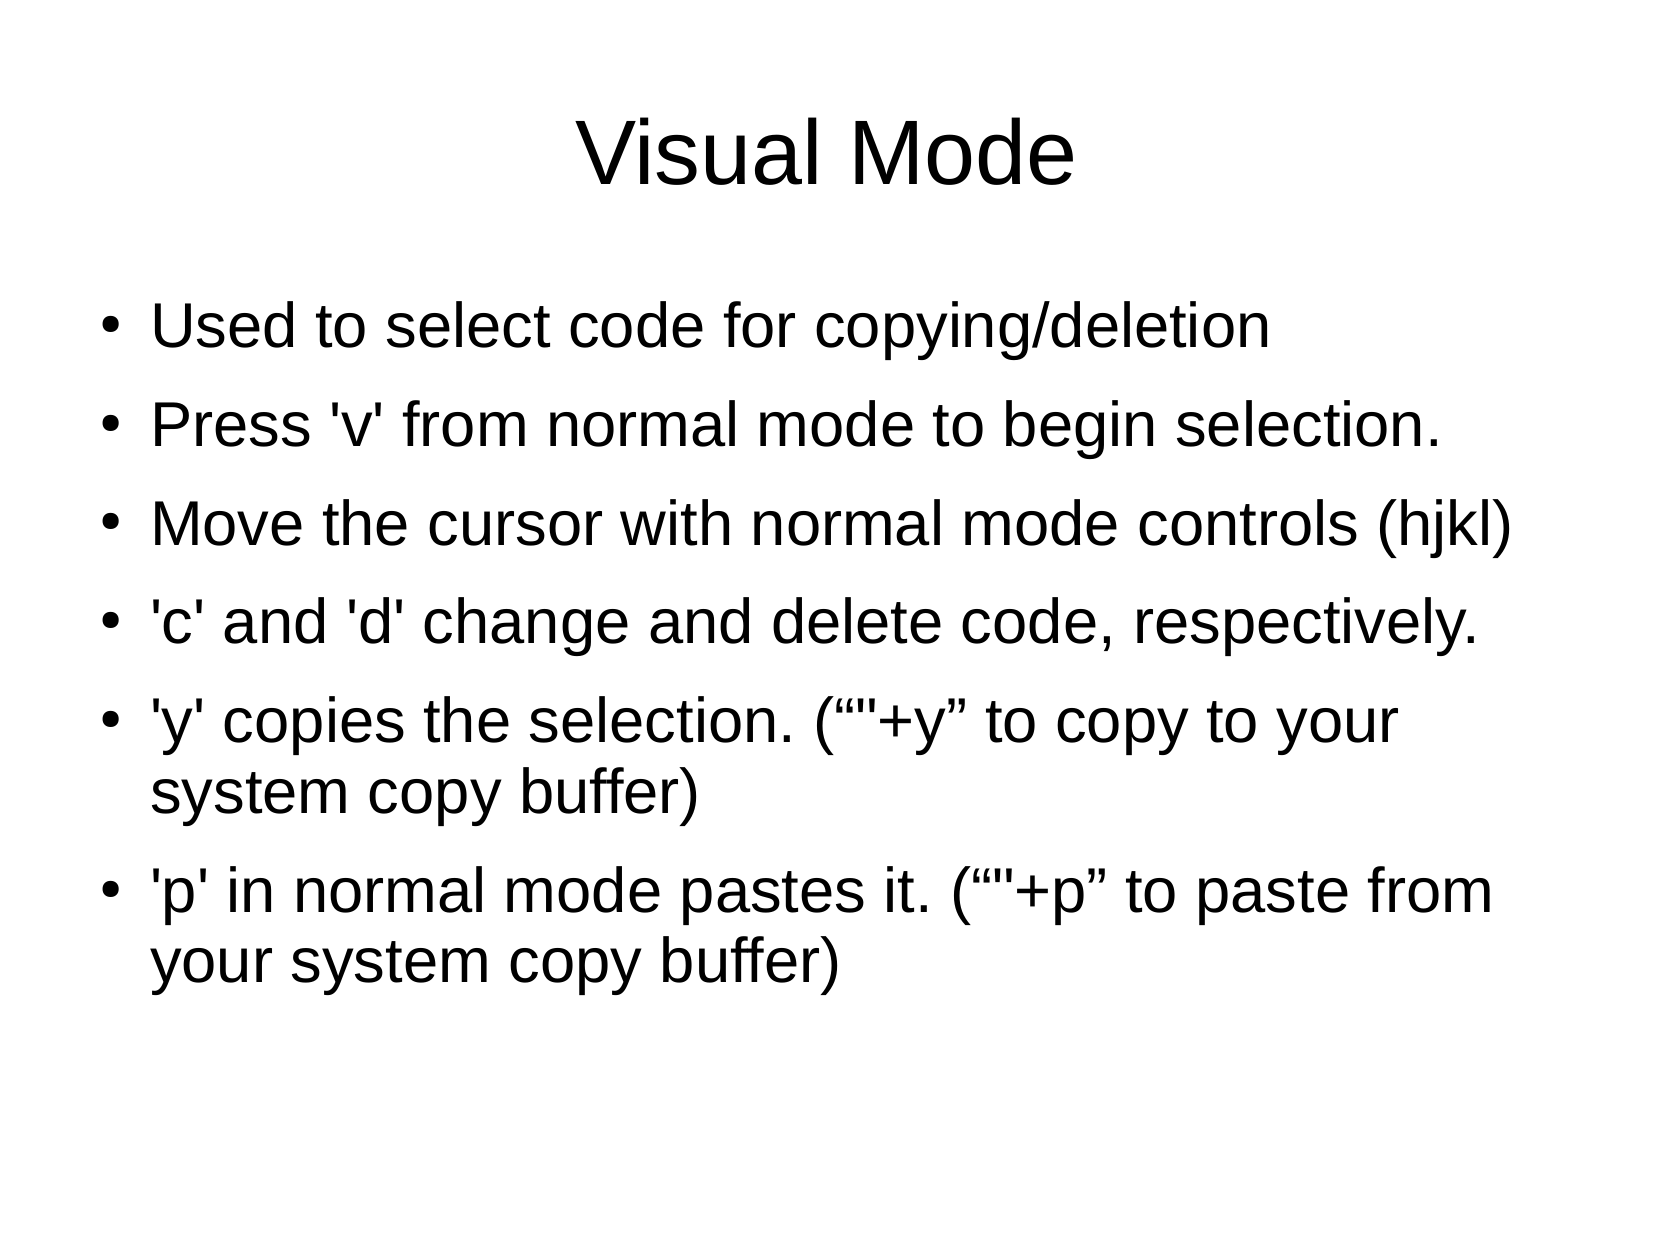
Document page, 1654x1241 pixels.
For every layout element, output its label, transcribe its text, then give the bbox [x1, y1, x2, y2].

list Used to select code for copying/deletion Press 'v' from normal mode to begin selection. Move the cursor with normal mode controls (hjkl) 'c' and 'd' change and delete code, respectively. 'y' copies the selection. (“"+y” to copy to your system copy buffer) 'p' in normal mode pastes it. (“"+p” to paste from your system copy buffer) [82, 290, 1571, 1010]
title Visual Mode [82, 49, 1571, 257]
